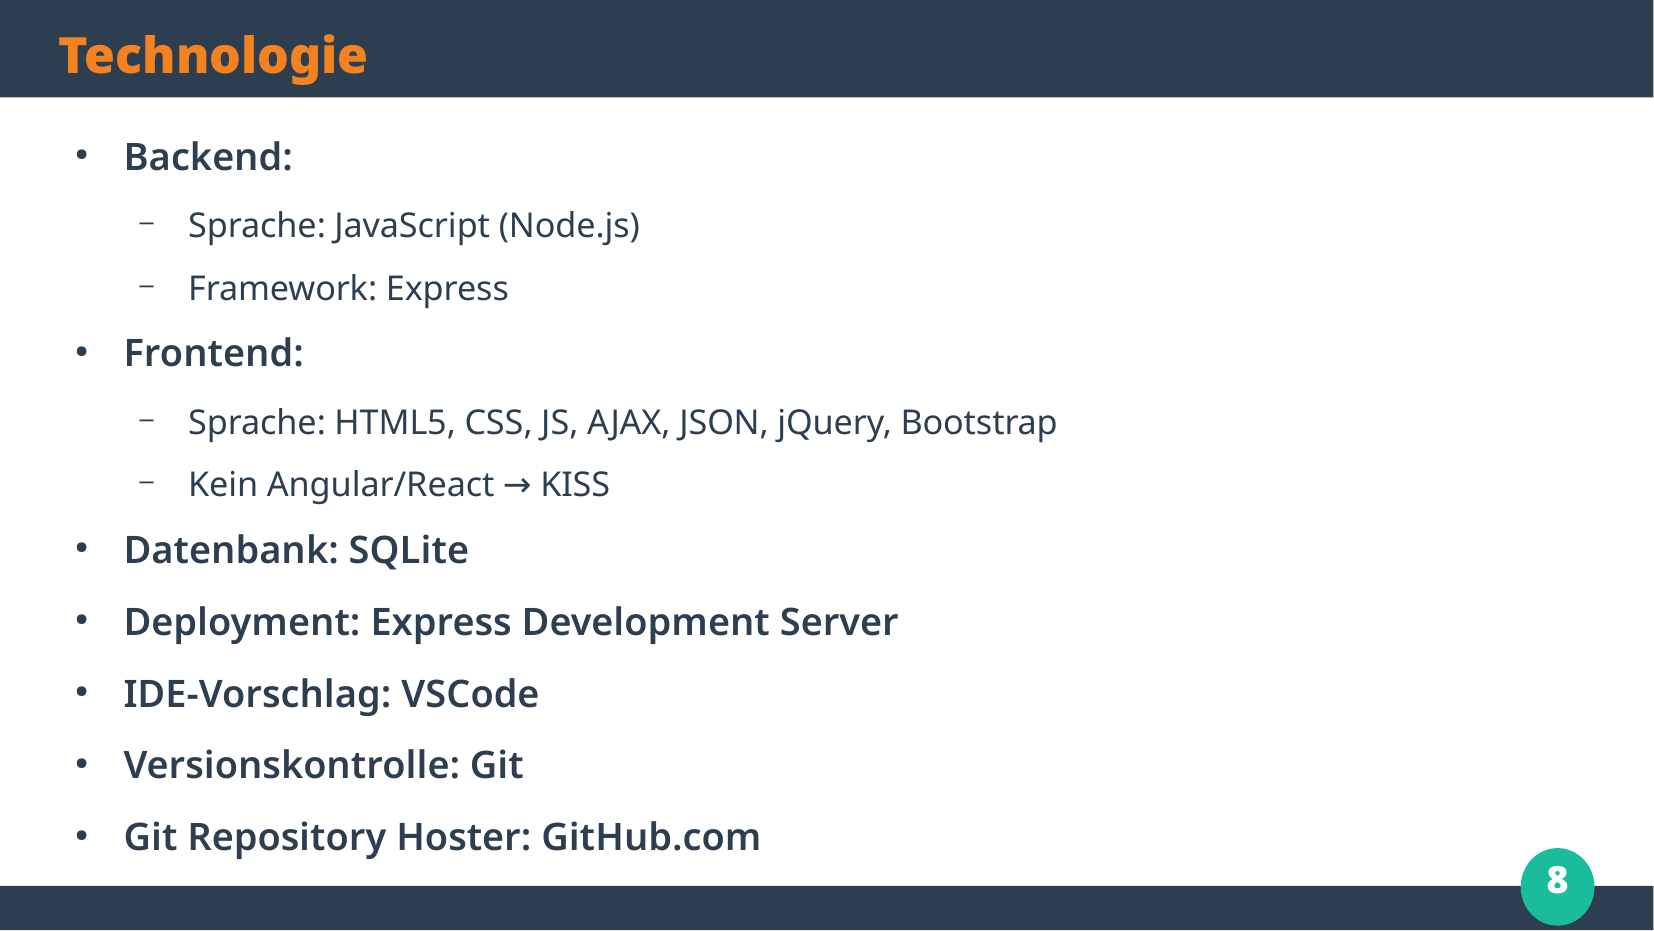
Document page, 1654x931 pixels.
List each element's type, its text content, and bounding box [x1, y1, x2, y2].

title Technologie [59, 8, 1595, 89]
list Backend: Sprache: JavaScript (Node.js) Framework: Express Frontend: Sprache: HTML5, CSS, JS, AJAX, JSON, jQuery, Bootstrap Kein Angular/React → KISS Datenbank: SQLite Deployment: Express Development Server IDE-Vorschlag: VSCode Versionskontrolle: Git Git Repository Hoster: GitHub.com [59, 129, 1595, 864]
